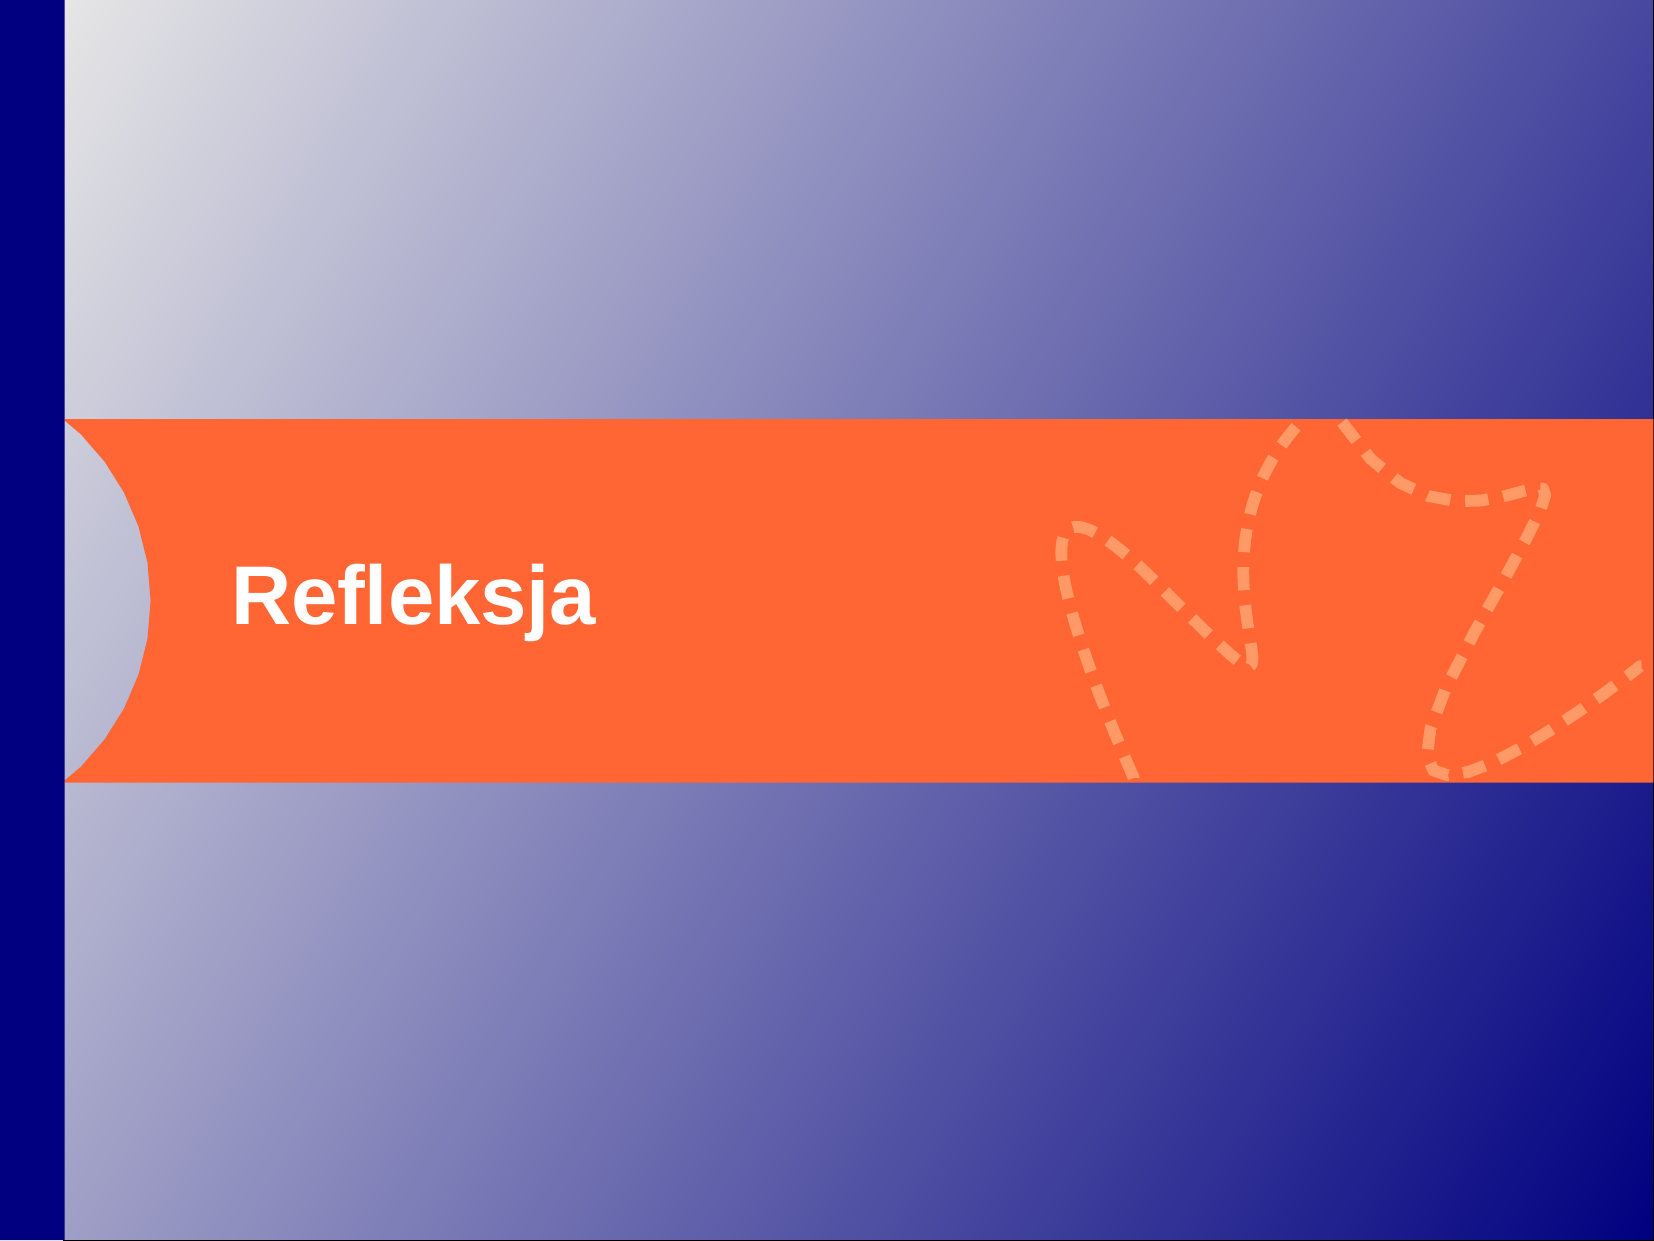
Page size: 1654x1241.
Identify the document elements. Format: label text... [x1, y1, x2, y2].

title Refleksja [231, 497, 1127, 704]
